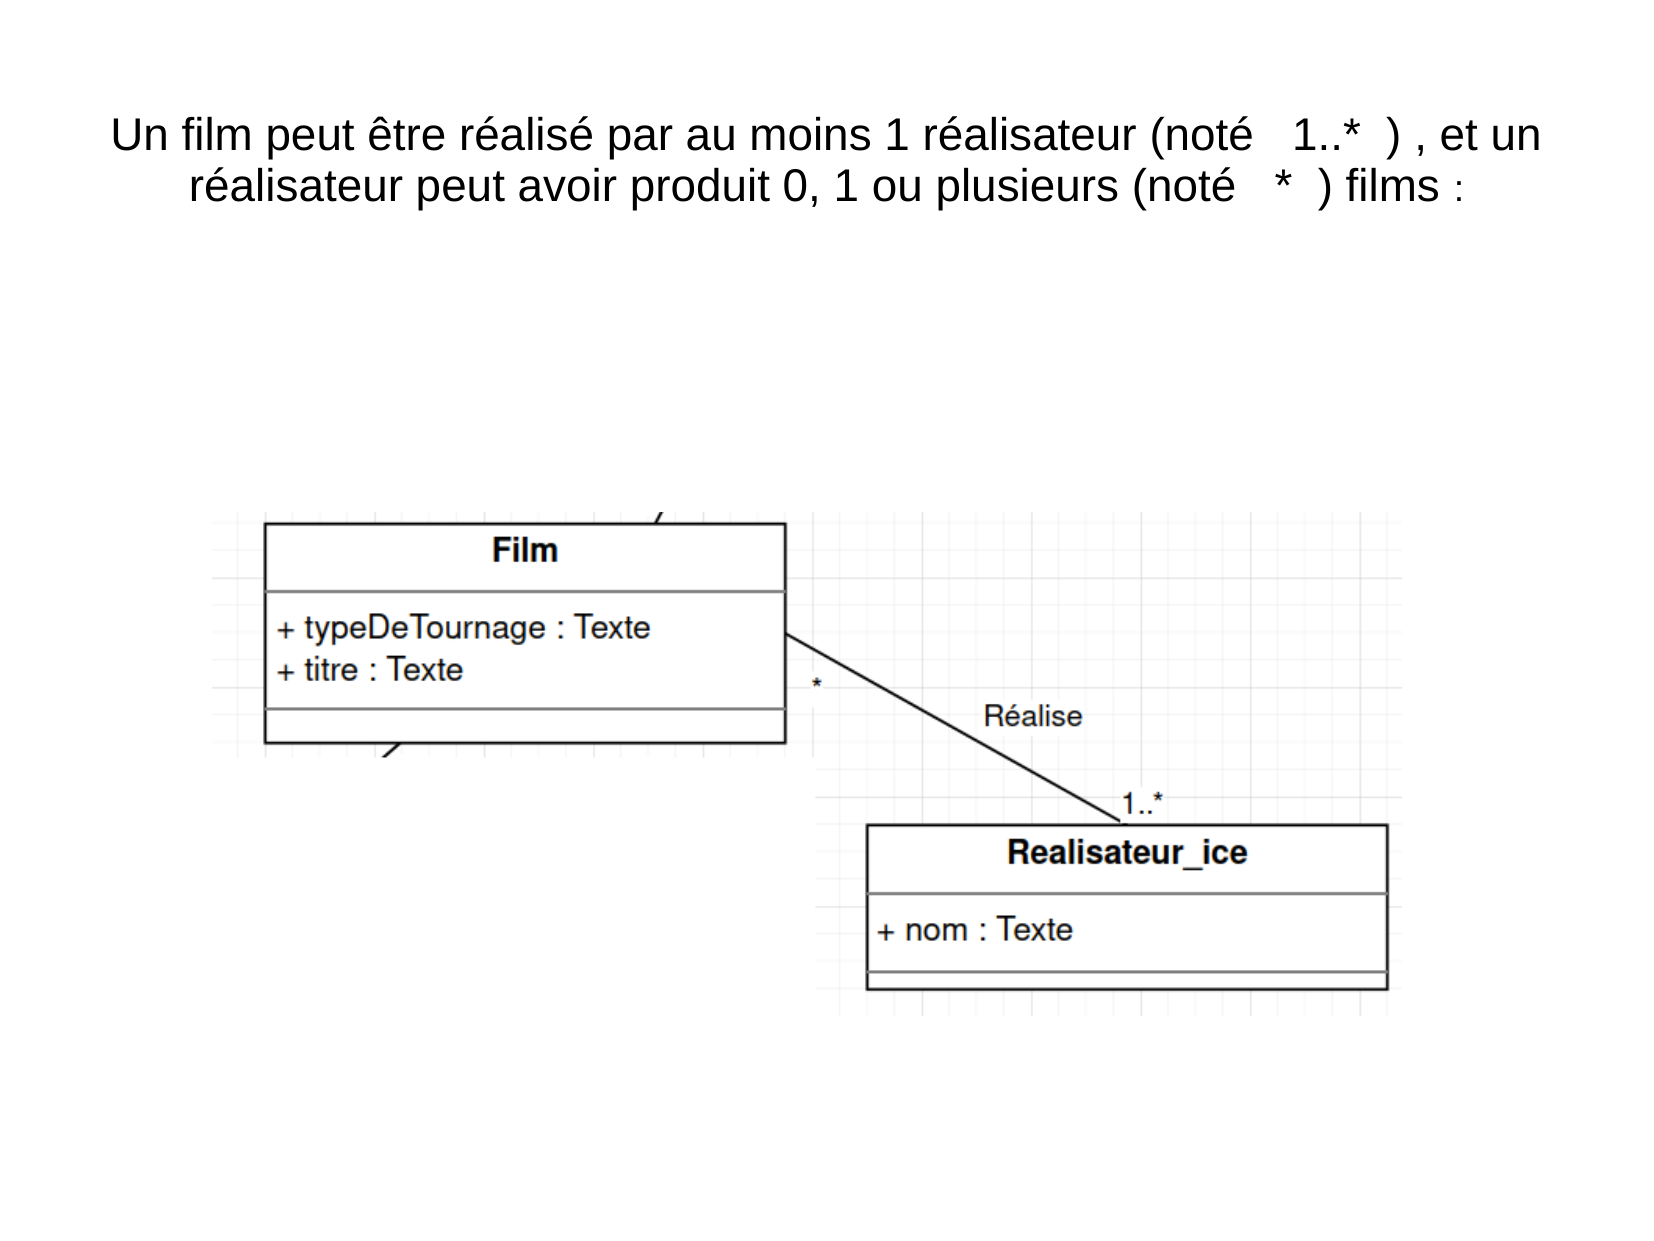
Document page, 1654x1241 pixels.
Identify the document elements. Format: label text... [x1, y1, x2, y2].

picture [212, 512, 1402, 1016]
text_box Un film peut être réalisé par au moins 1 réalisateur (noté 1..* ) , et un réalisateur peut avoir produit 0, 1 ou plusieurs (noté * ) films : [46, 101, 1607, 414]
